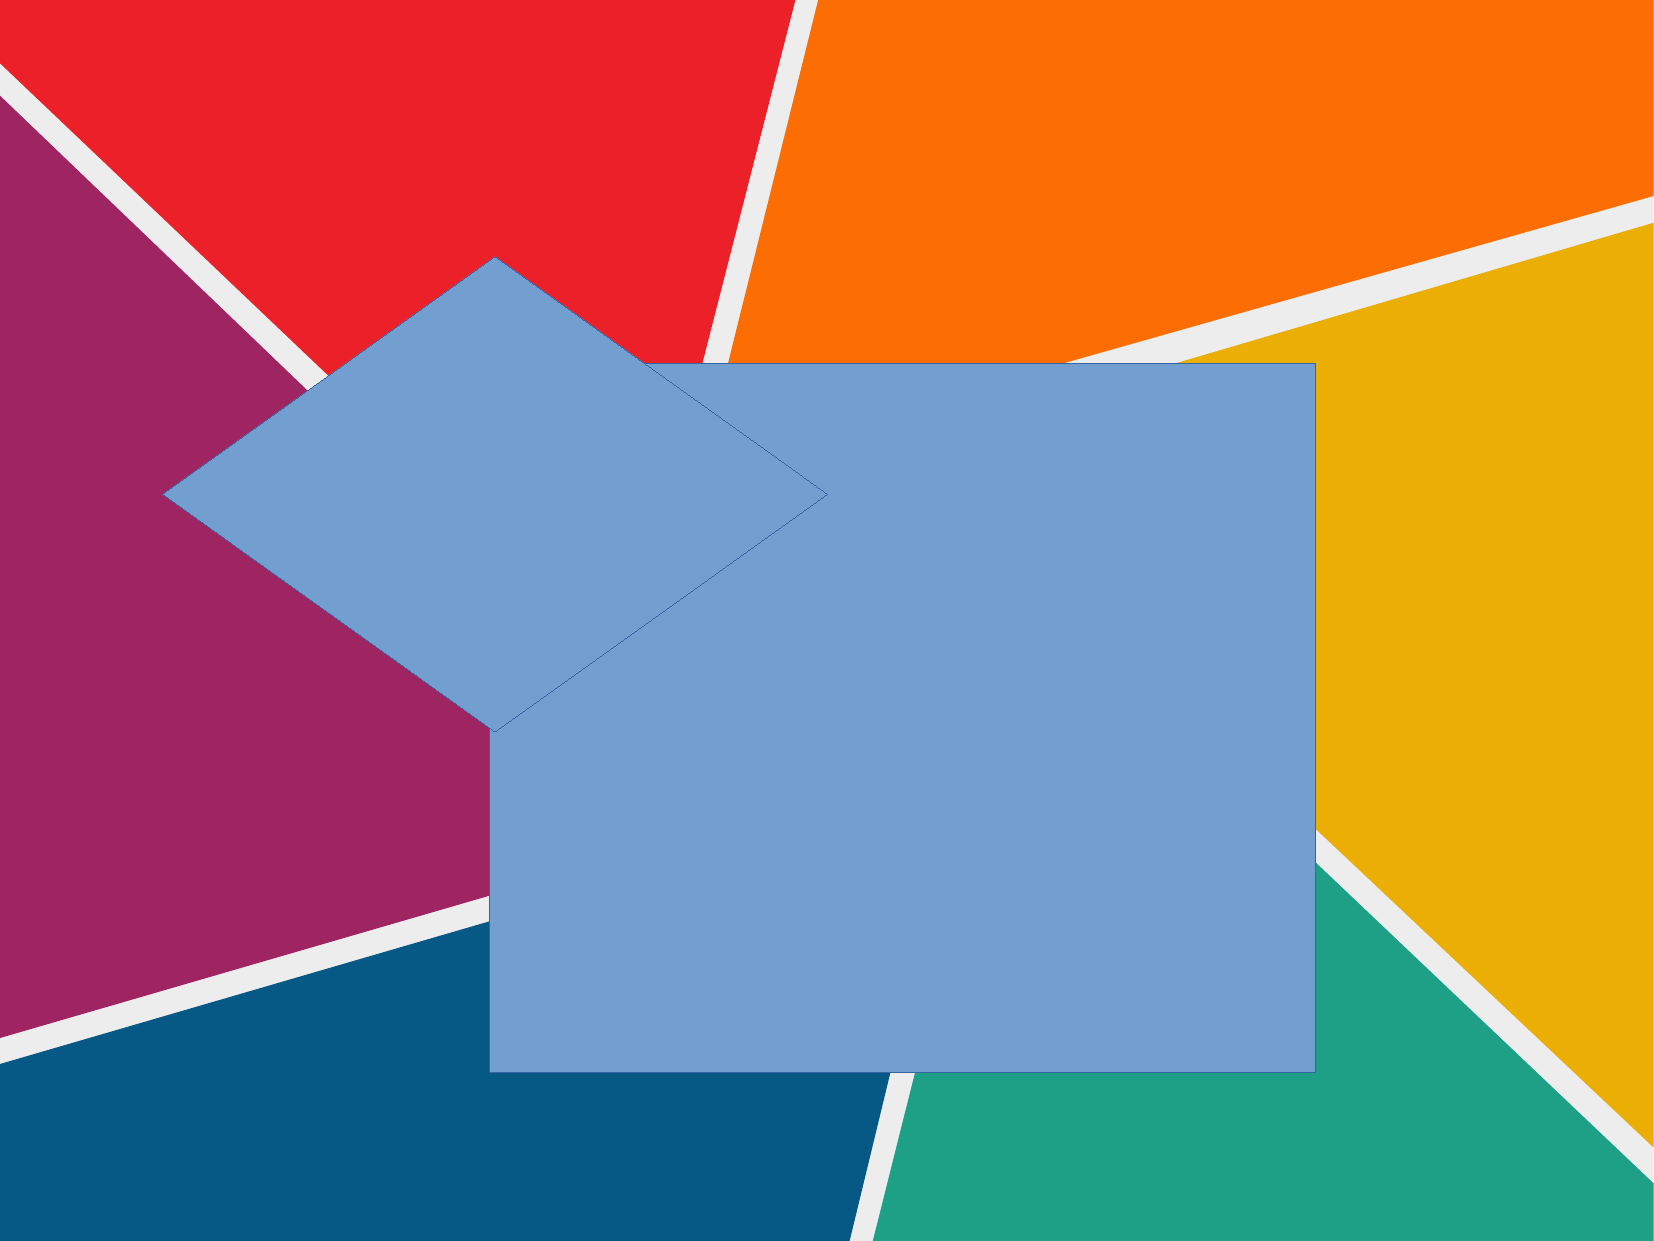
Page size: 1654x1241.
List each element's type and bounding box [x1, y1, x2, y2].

text_box [162, 256, 1316, 1073]
